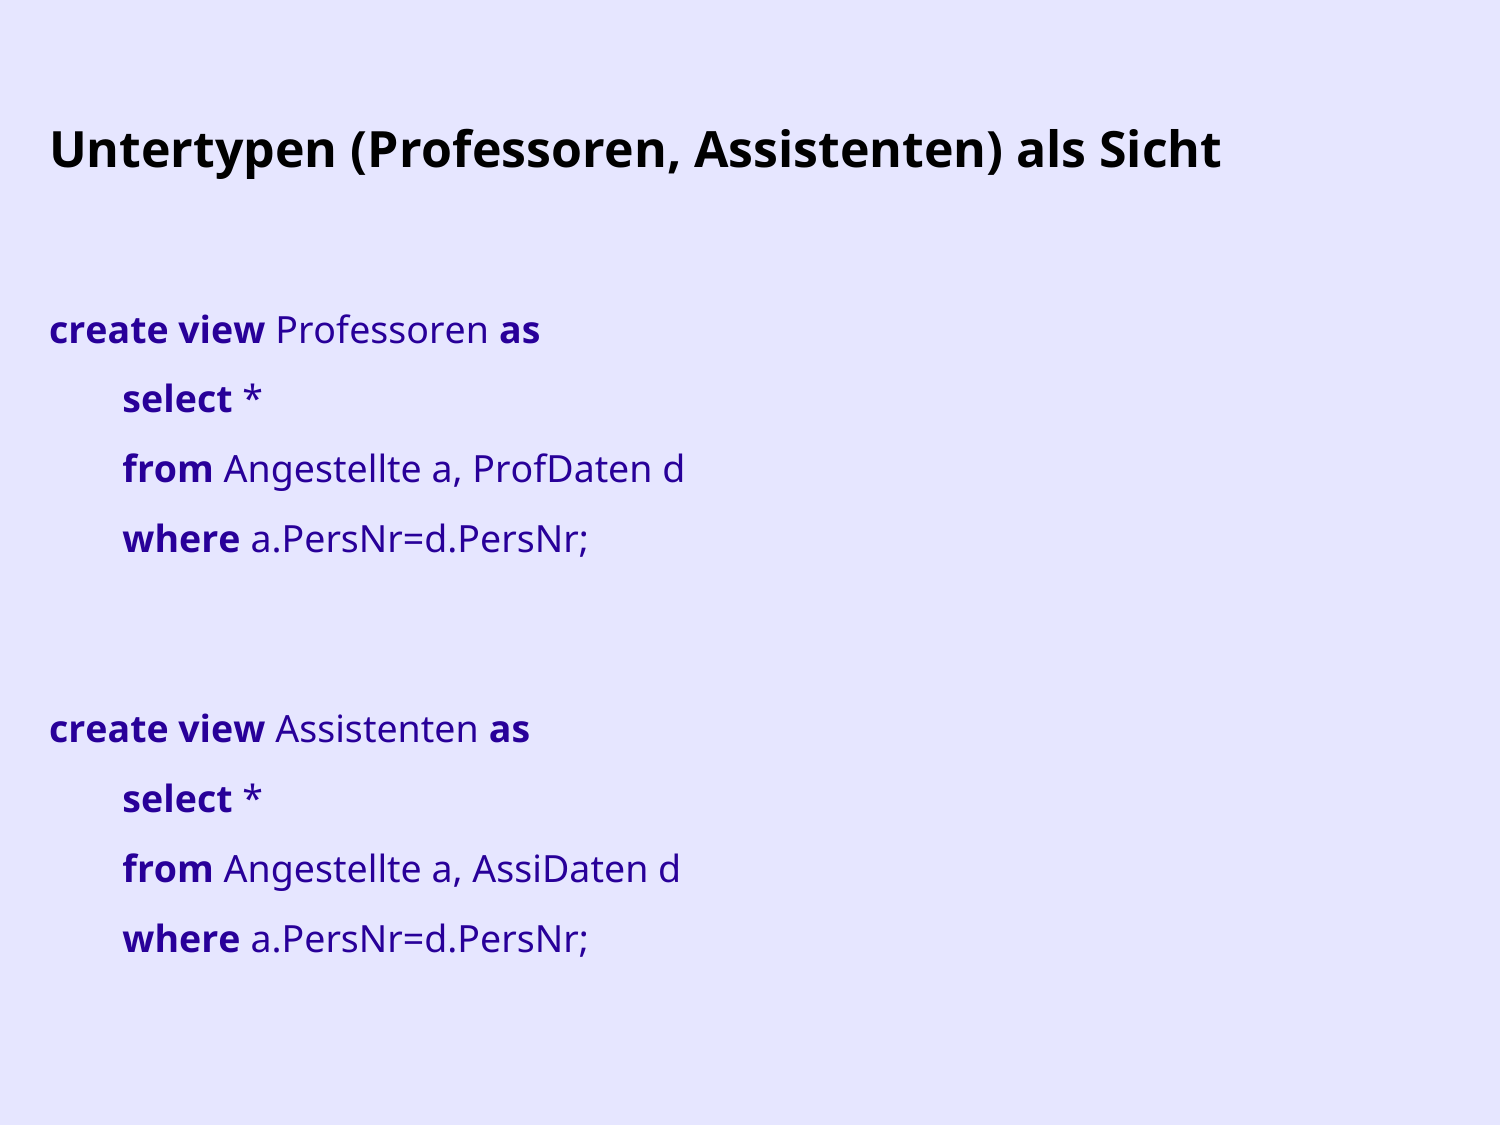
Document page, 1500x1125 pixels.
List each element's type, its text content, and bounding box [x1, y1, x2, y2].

text_box Untertypen (Professoren, Assistenten) als Sicht create view Professoren as select * from Angestellte a, ProfDaten d where a.PersNr=d.PersNr; create view Assistenten as select * from Angestellte a, AssiDaten d where a.PersNr=d.PersNr; [34, 30, 1447, 1058]
